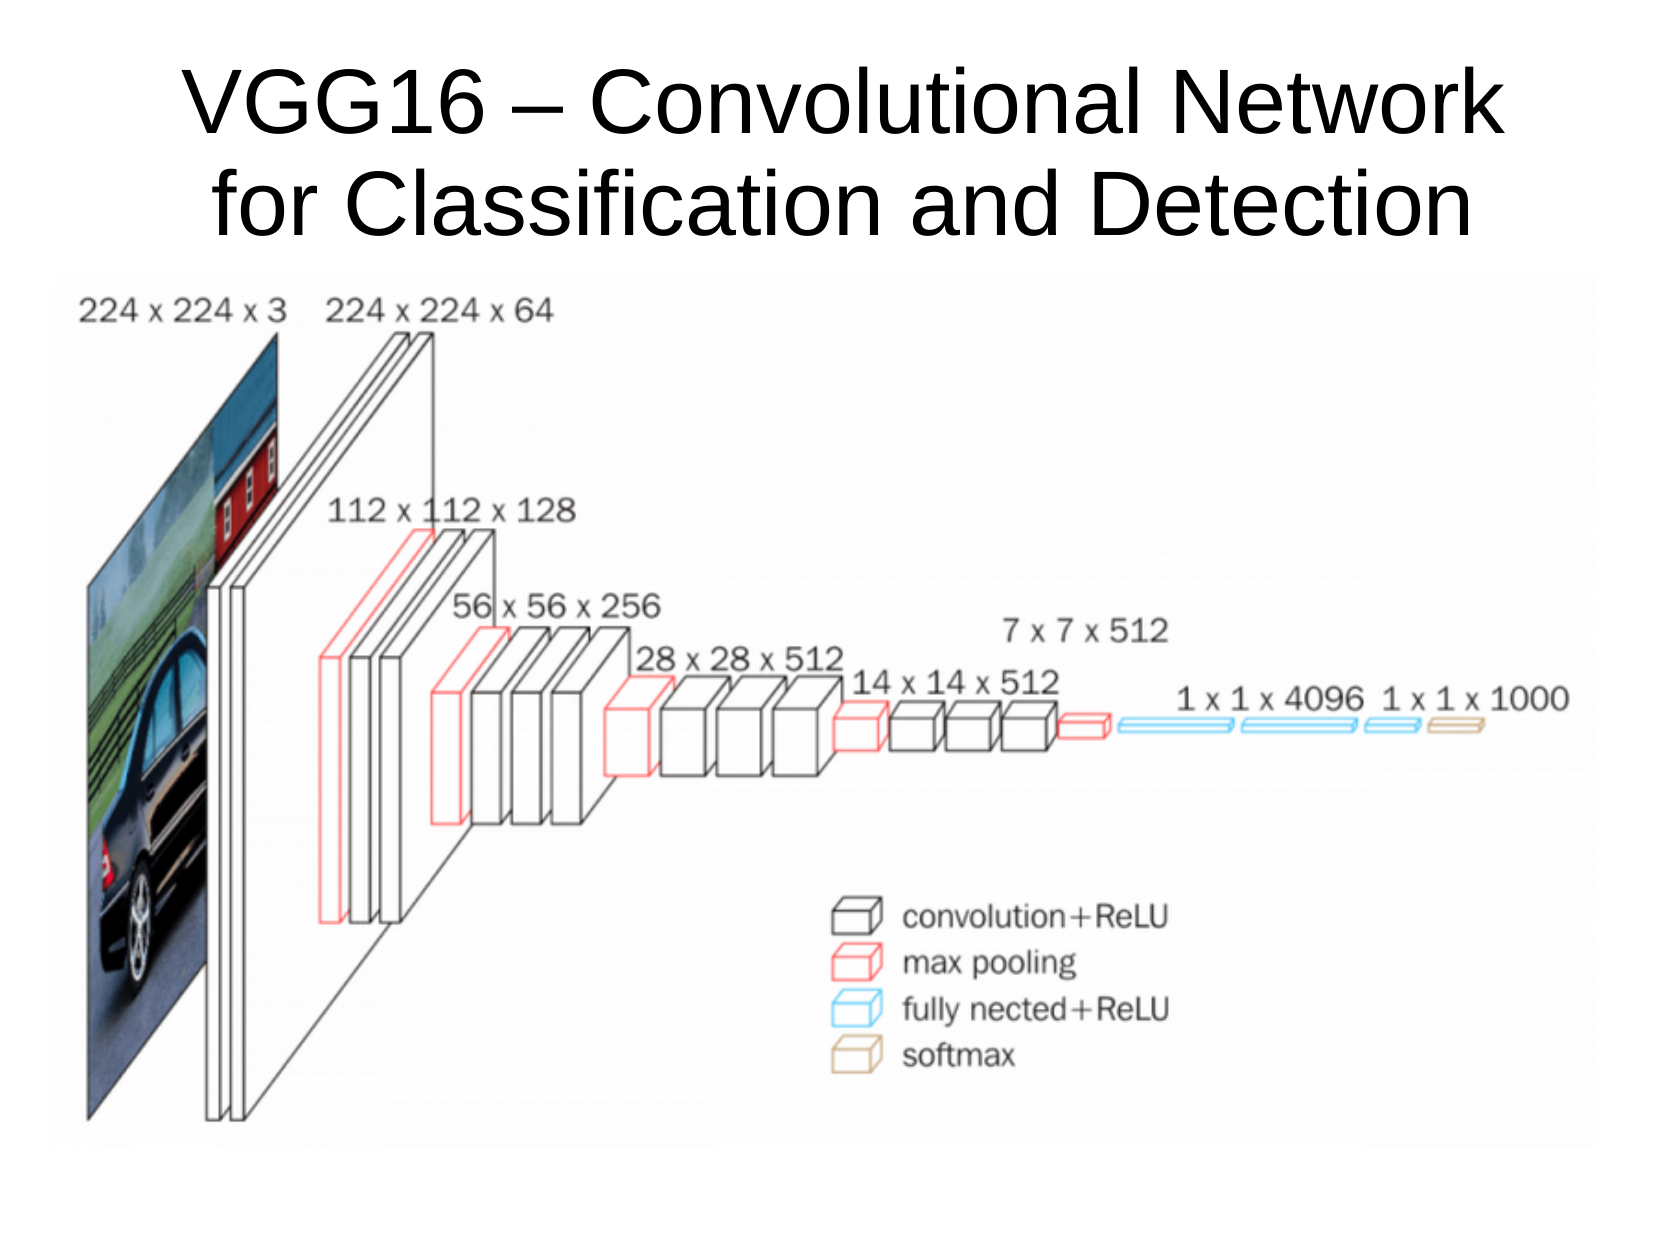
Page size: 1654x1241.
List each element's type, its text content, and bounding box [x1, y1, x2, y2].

picture [35, 271, 1614, 1170]
title VGG16 – Convolutional Network for Classification and Detection [82, 49, 1571, 257]
